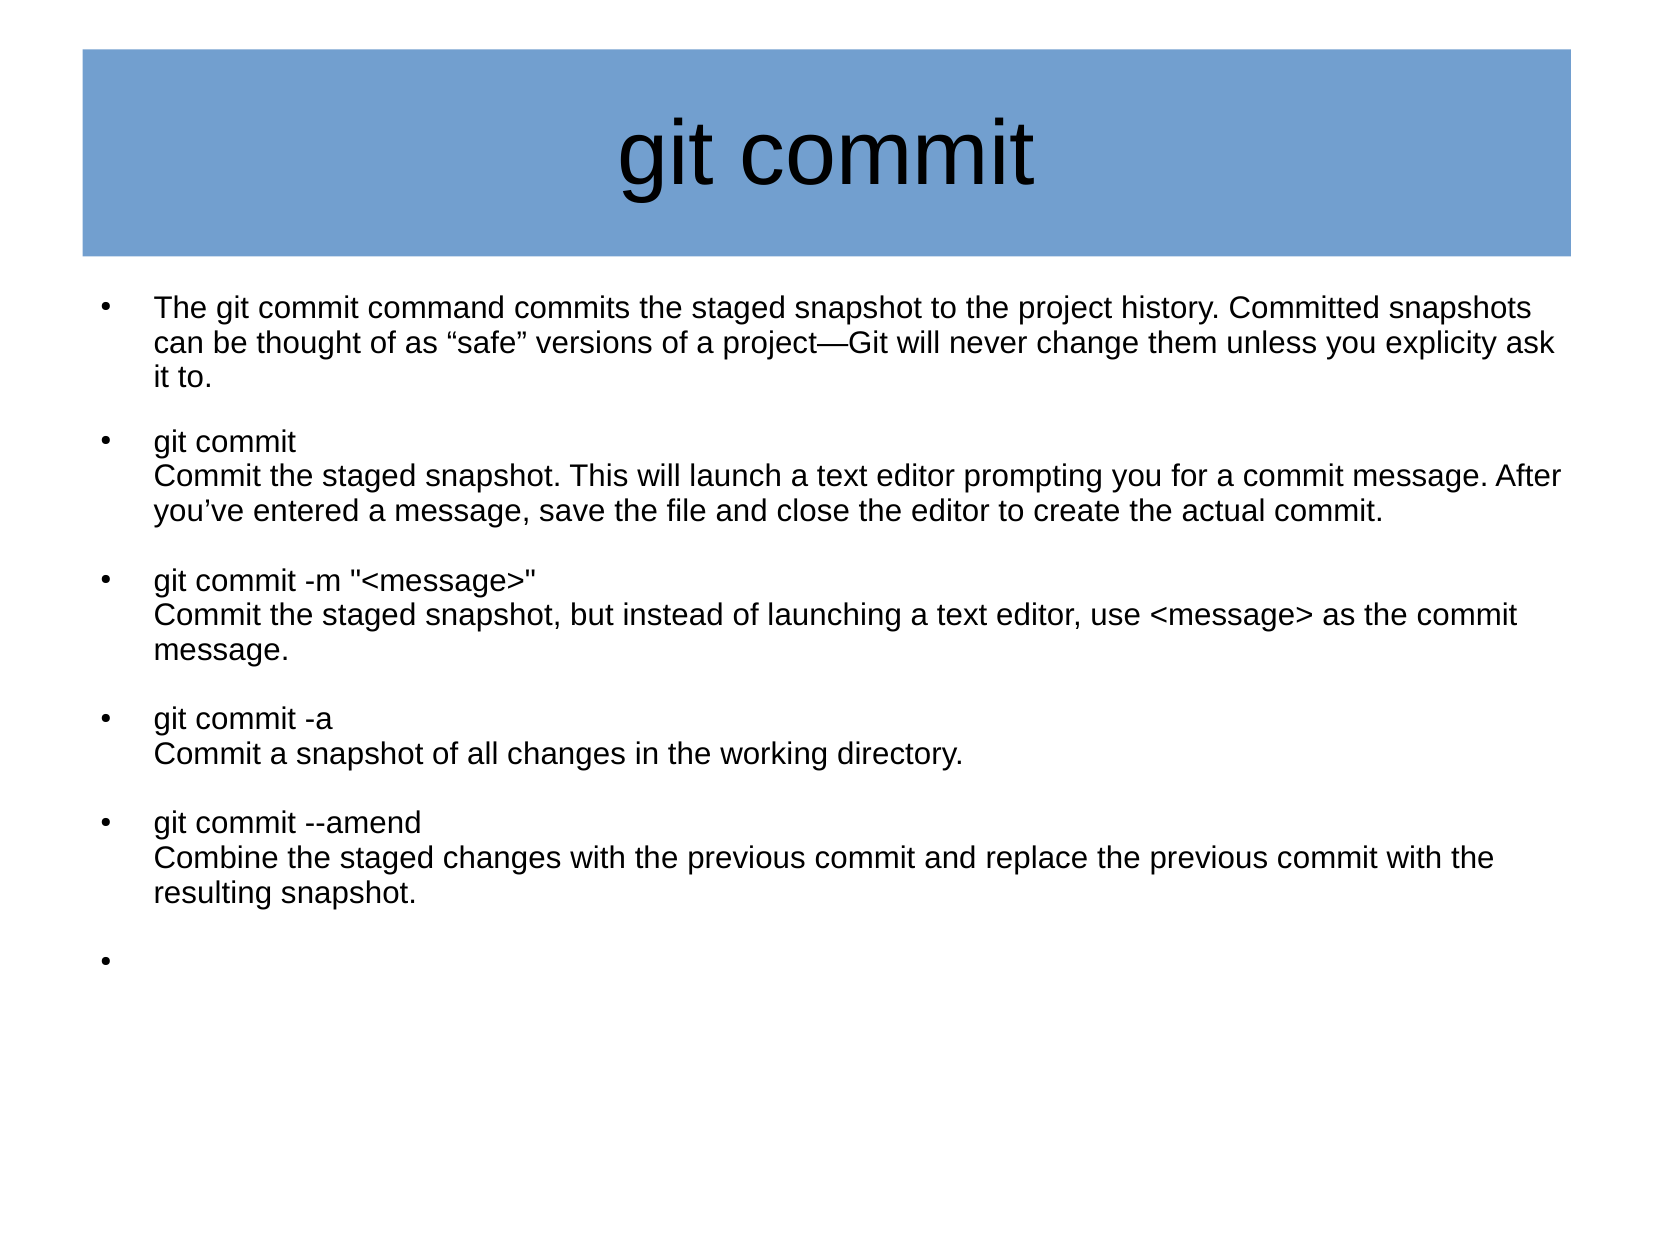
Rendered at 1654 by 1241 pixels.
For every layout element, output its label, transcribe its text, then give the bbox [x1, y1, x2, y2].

list The git commit command commits the staged snapshot to the project history. Committed snapshots can be thought of as “safe” versions of a project—Git will never change them unless you explicity ask it to. git commit Commit the staged snapshot. This will launch a text editor prompting you for a commit message. After you’ve entered a message, save the file and close the editor to create the actual commit. git commit -m "<message>" Commit the staged snapshot, but instead of launching a text editor, use <message> as the commit message. git commit -a Commit a snapshot of all changes in the working directory. git commit --amend Combine the staged changes with the previous commit and replace the previous commit with the resulting snapshot. [82, 290, 1571, 1010]
title git commit [82, 49, 1571, 257]
